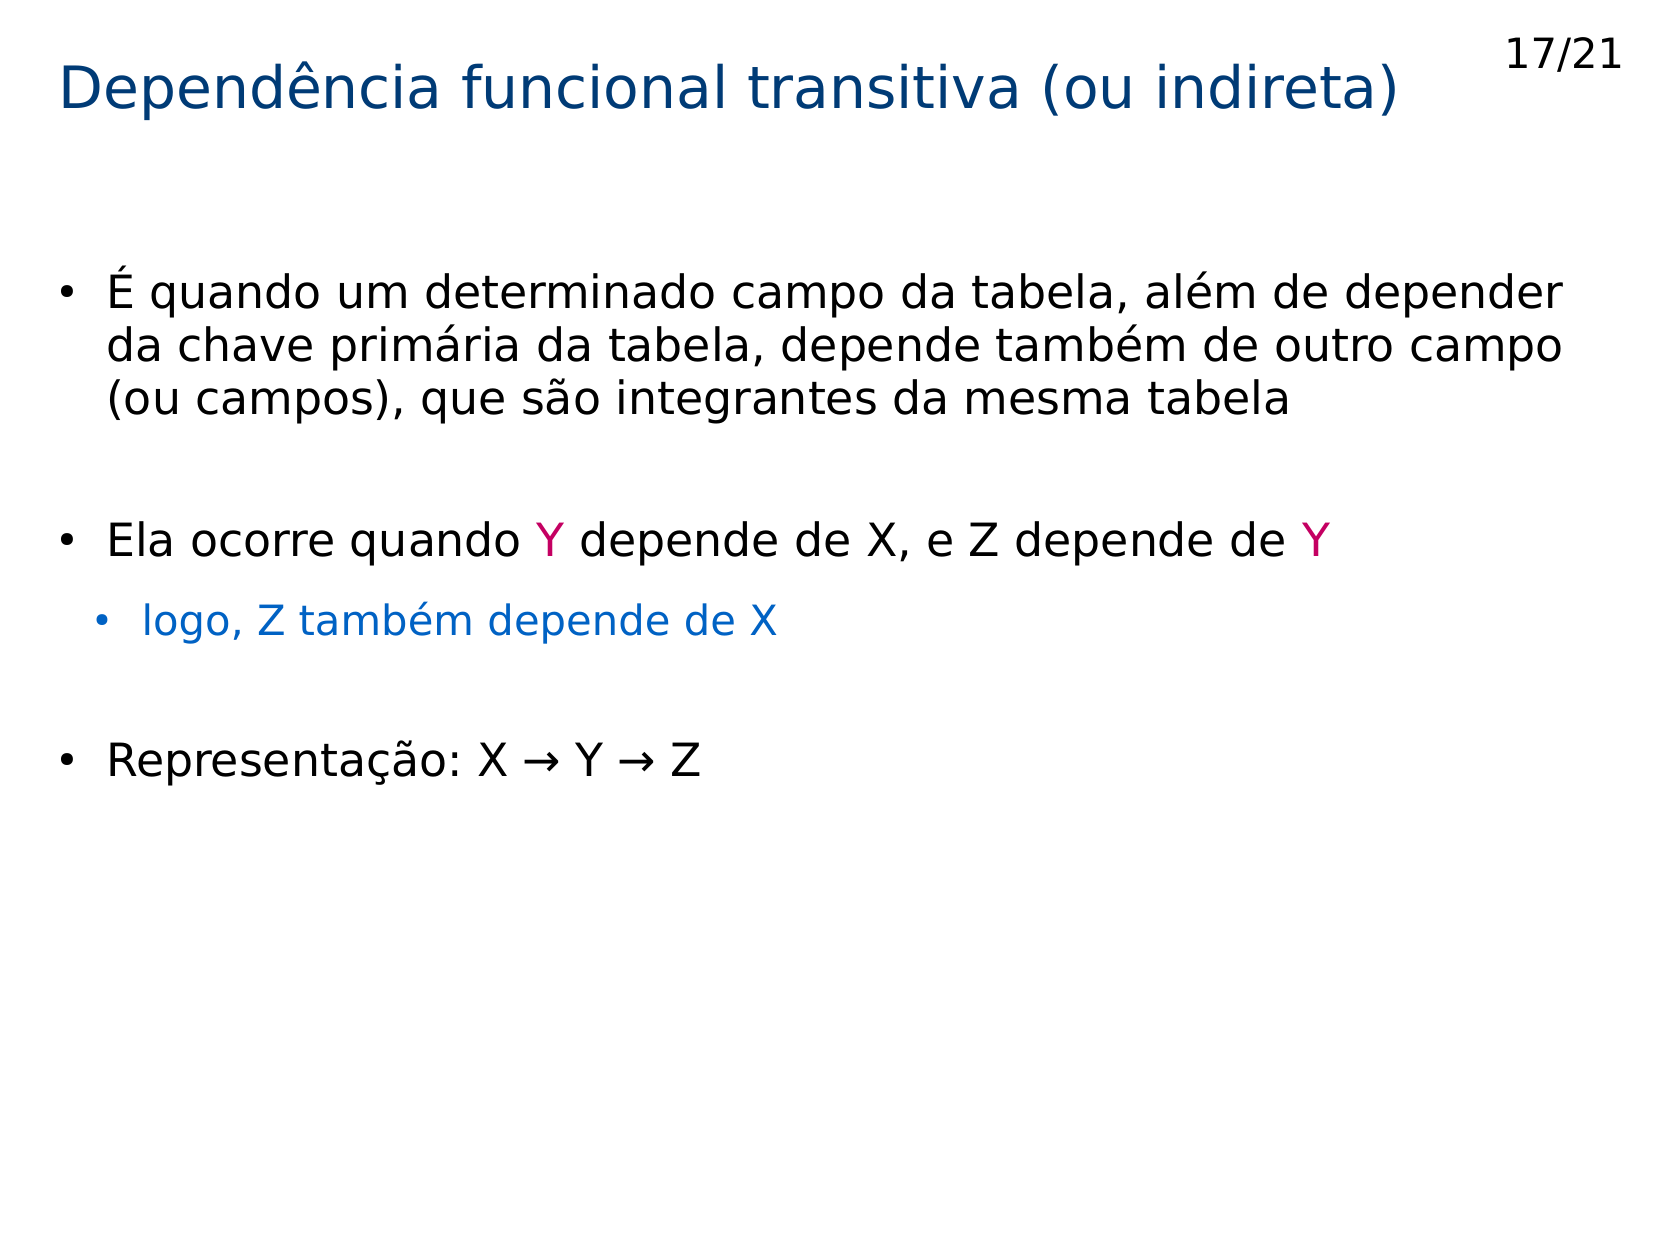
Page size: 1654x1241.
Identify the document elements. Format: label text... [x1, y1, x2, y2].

list É quando um determinado campo da tabela, além de depender da chave primária da tabela, depende também de outro campo (ou campos), que são integrantes da mesma tabela Ela ocorre quando Y depende de X, e Z depende de Y logo, Z também depende de X Representação: X → Y → Z [59, 265, 1625, 1211]
title Dependência funcional transitiva (ou indireta) [59, 29, 1506, 148]
